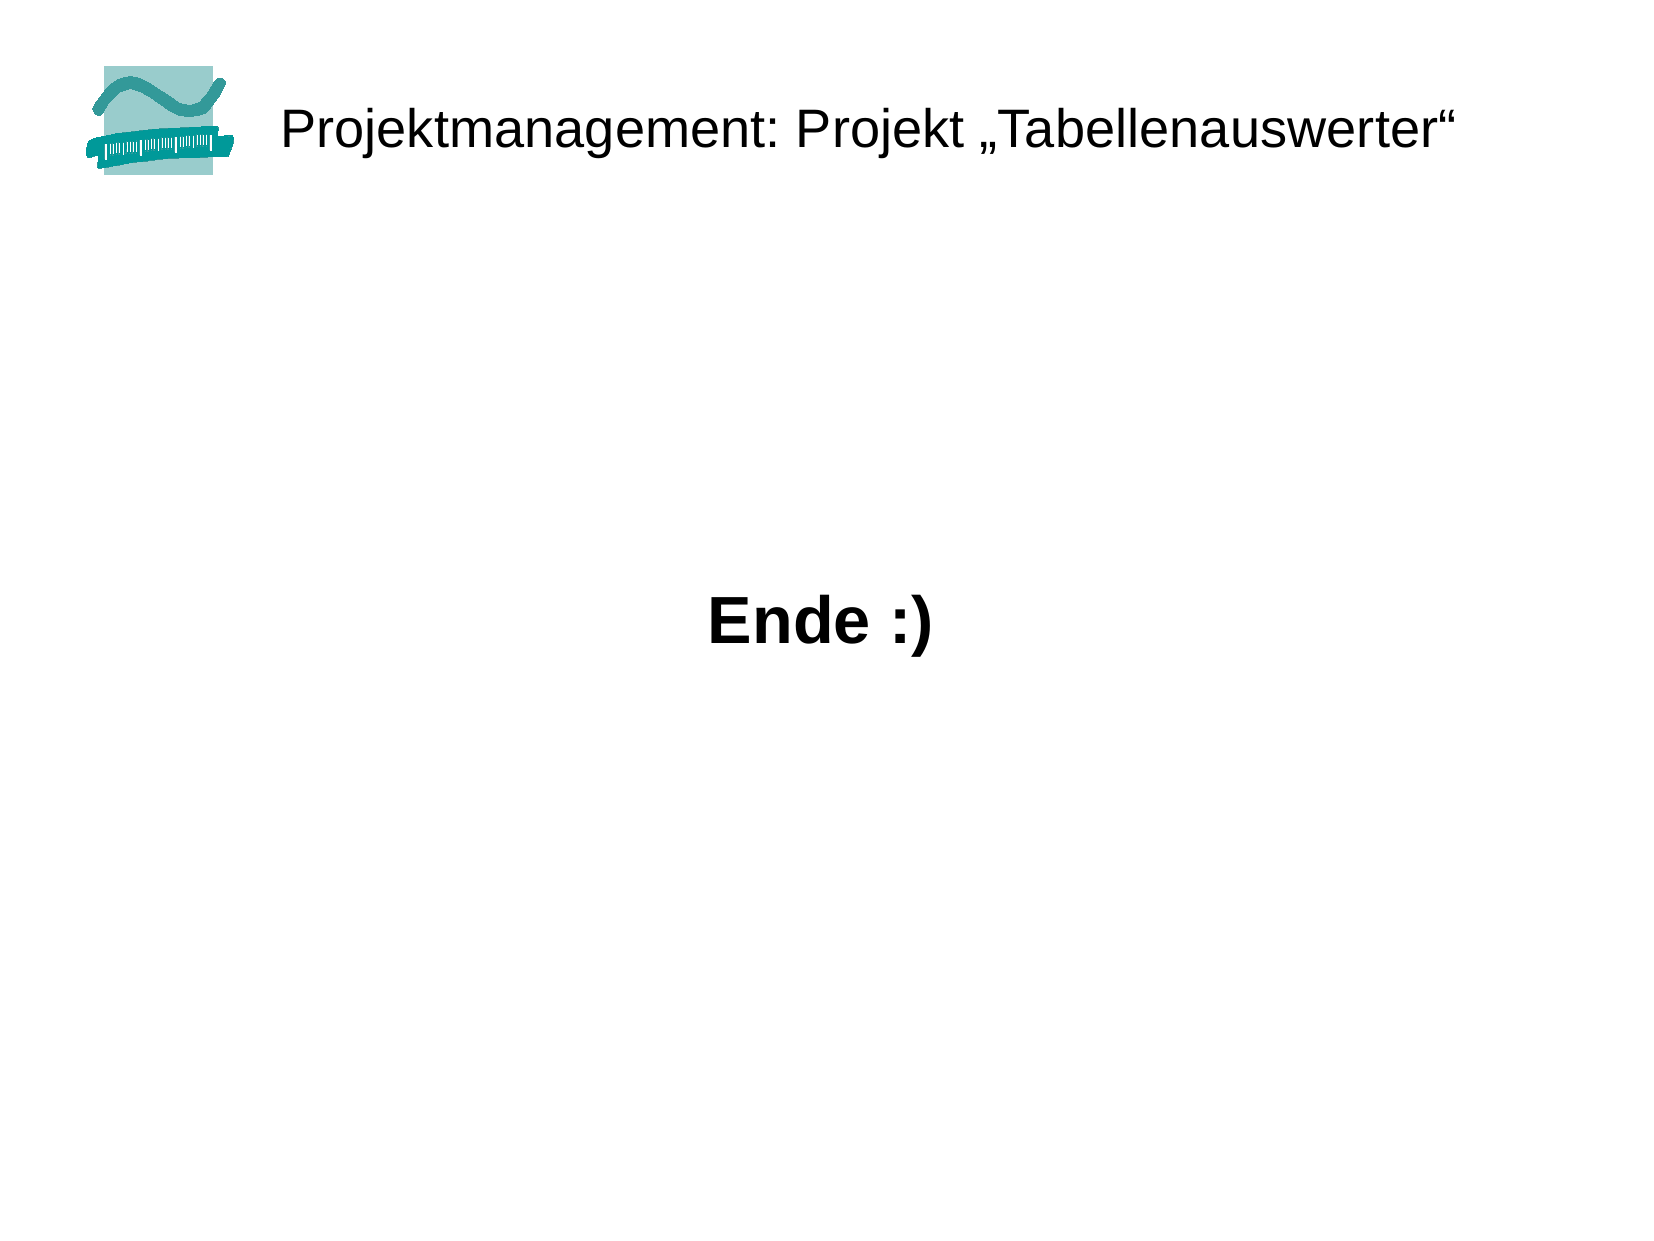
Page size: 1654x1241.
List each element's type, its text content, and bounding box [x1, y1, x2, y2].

picture [84, 58, 237, 179]
subtitle Ende :) [76, 236, 1565, 1004]
